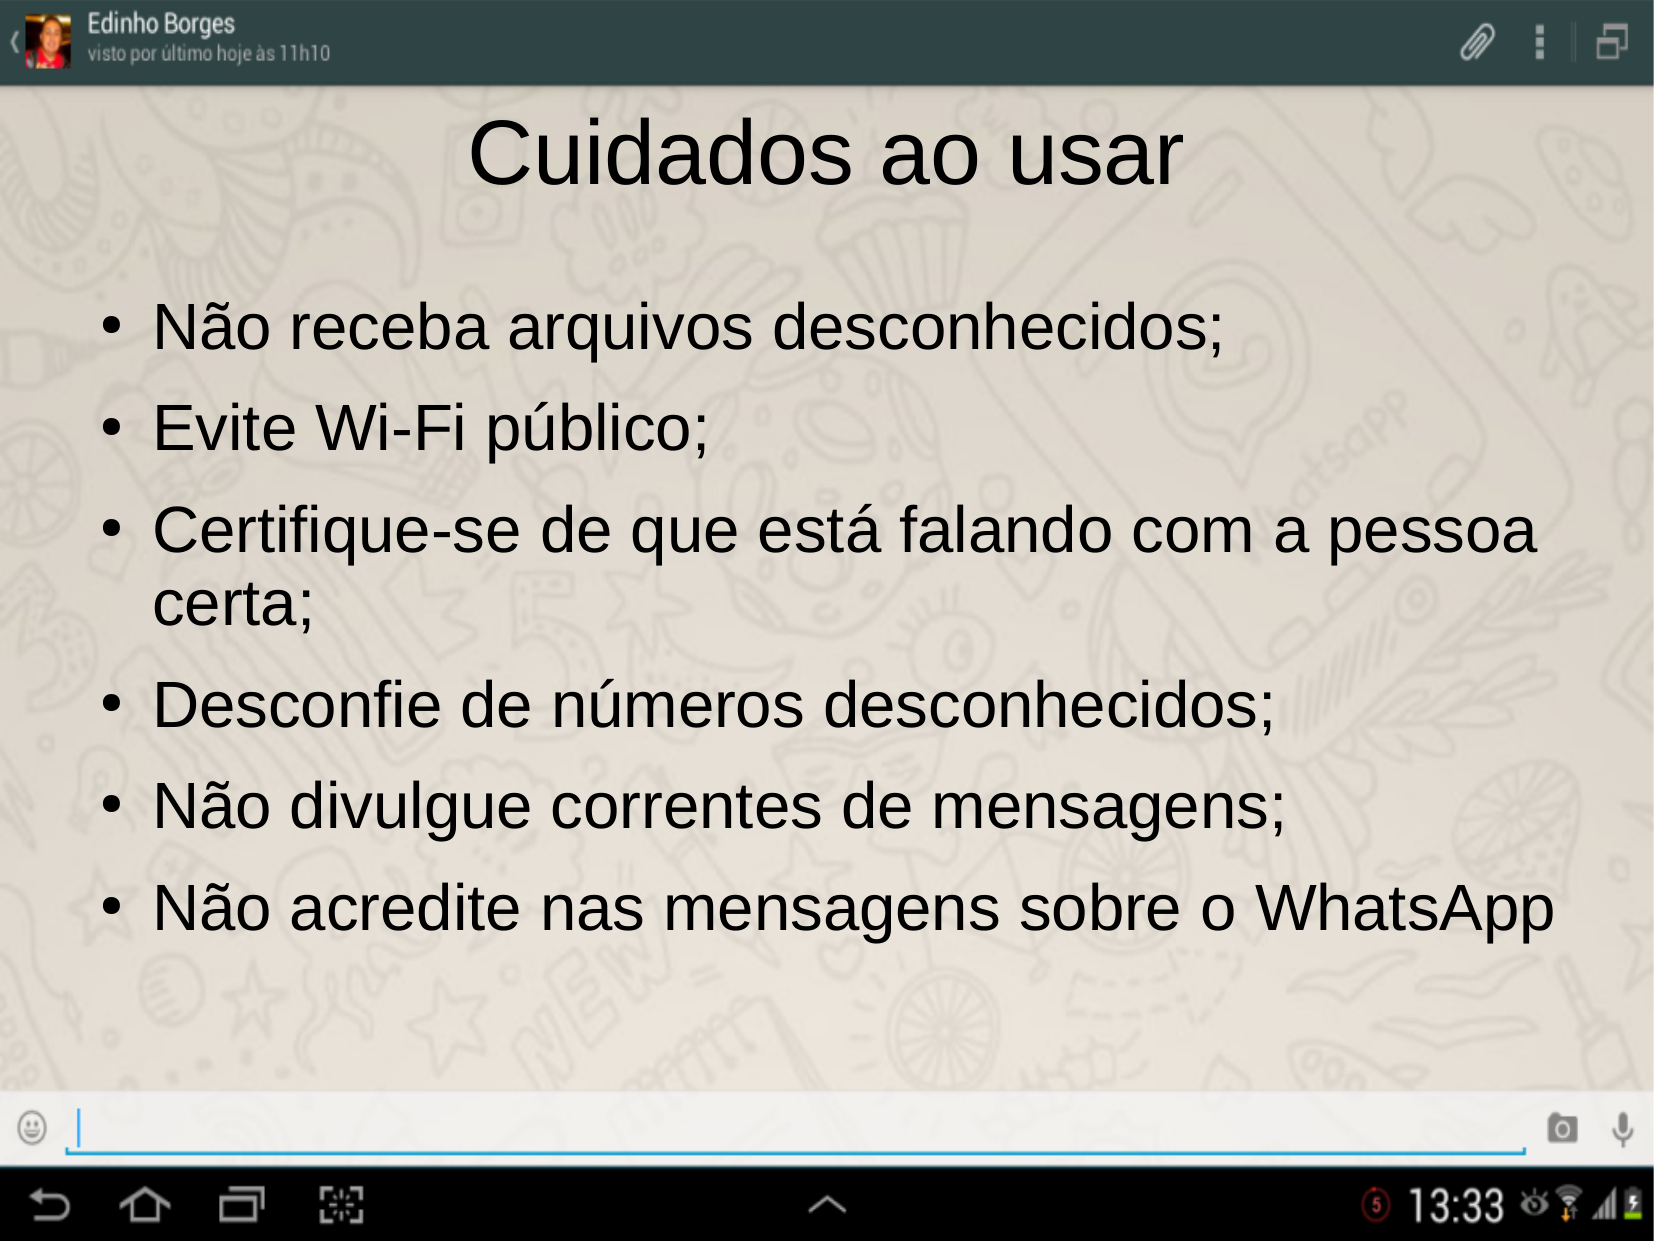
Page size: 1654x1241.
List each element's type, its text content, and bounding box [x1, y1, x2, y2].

list Não receba arquivos desconhecidos; Evite Wi-Fi público; Certifique-se de que está falando com a pessoa certa; Desconfie de números desconhecidos; Não divulgue correntes de mensagens; Não acredite nas mensagens sobre o WhatsApp [82, 290, 1571, 1010]
picture [0, 0, 1654, 1241]
title Cuidados ao usar [82, 49, 1571, 257]
